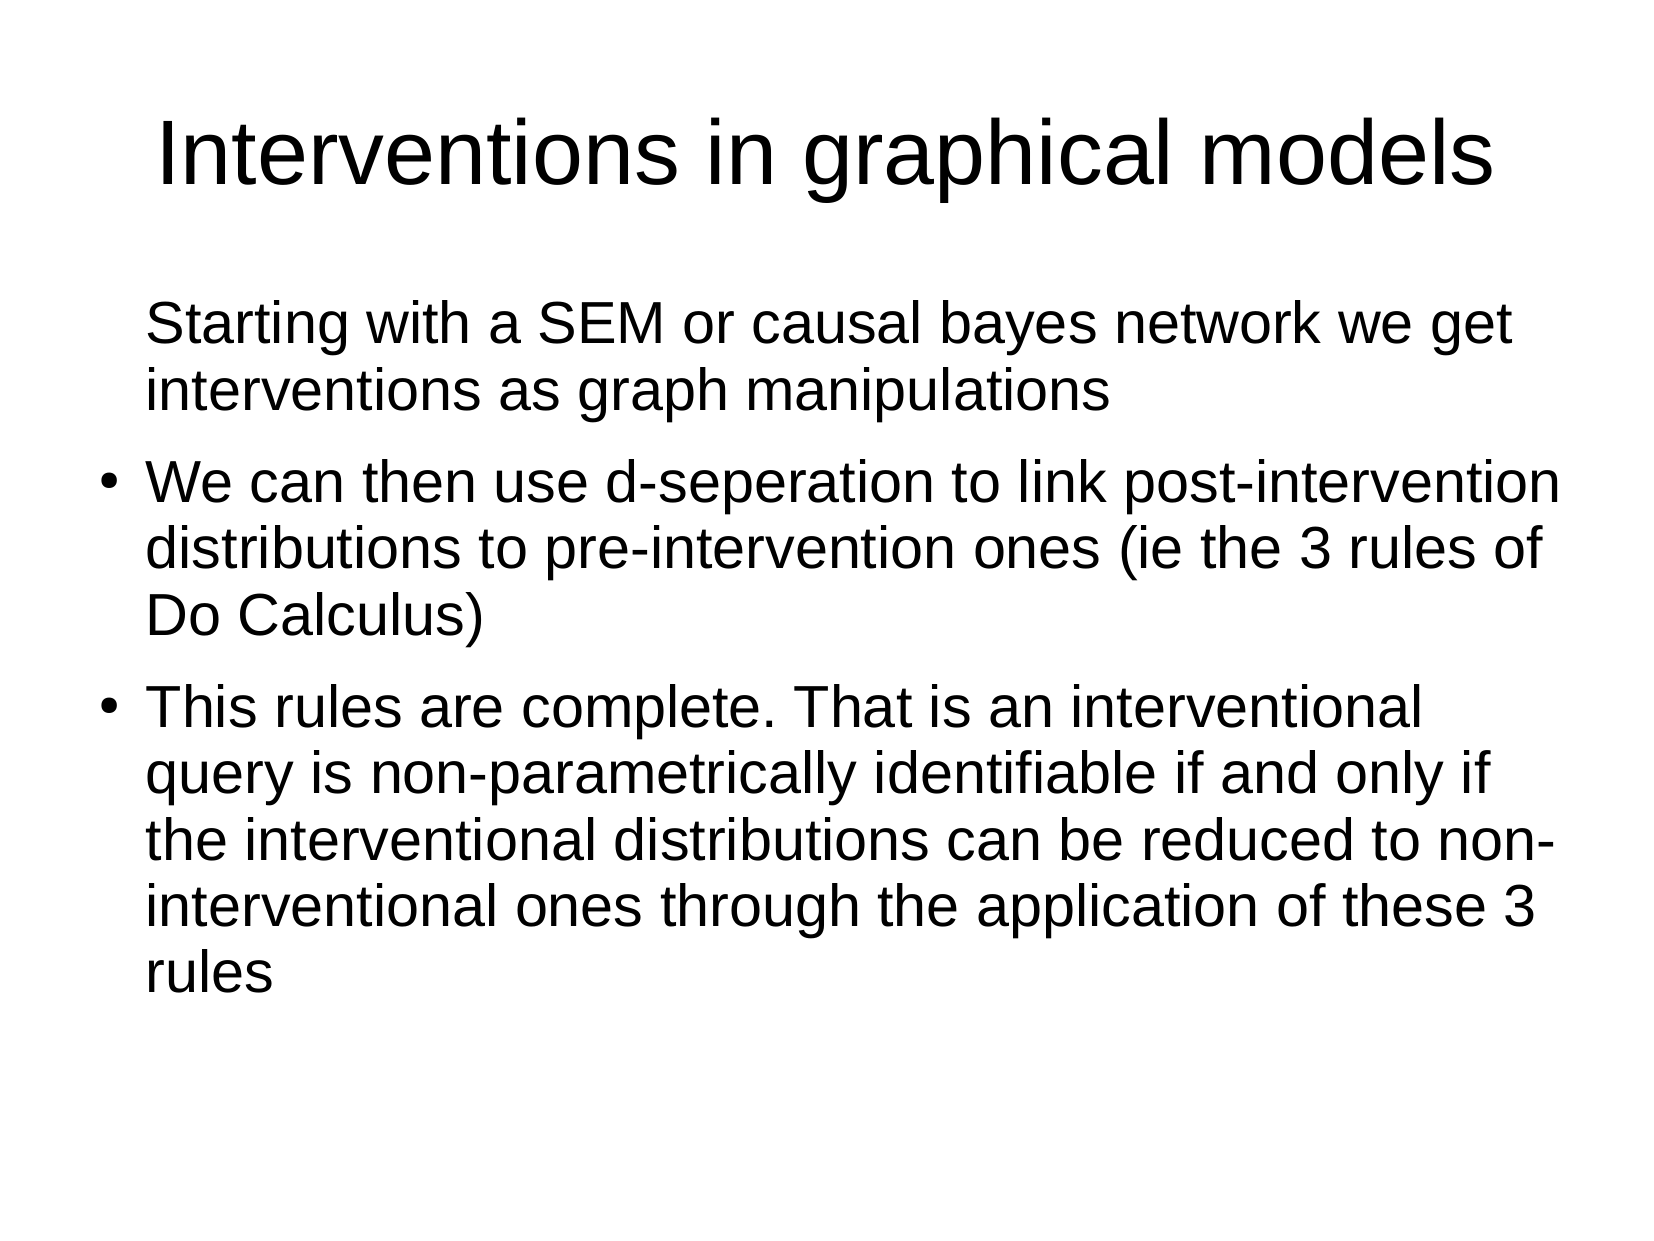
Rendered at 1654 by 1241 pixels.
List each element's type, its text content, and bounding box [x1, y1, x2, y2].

list Starting with a SEM or causal bayes network we get interventions as graph manipulations We can then use d-seperation to link post-intervention distributions to pre-intervention ones (ie the 3 rules of Do Calculus) This rules are complete. That is an interventional query is non-parametrically identifiable if and only if the interventional distributions can be reduced to non-interventional ones through the application of these 3 rules [82, 290, 1571, 1010]
title Interventions in graphical models [82, 49, 1571, 257]
